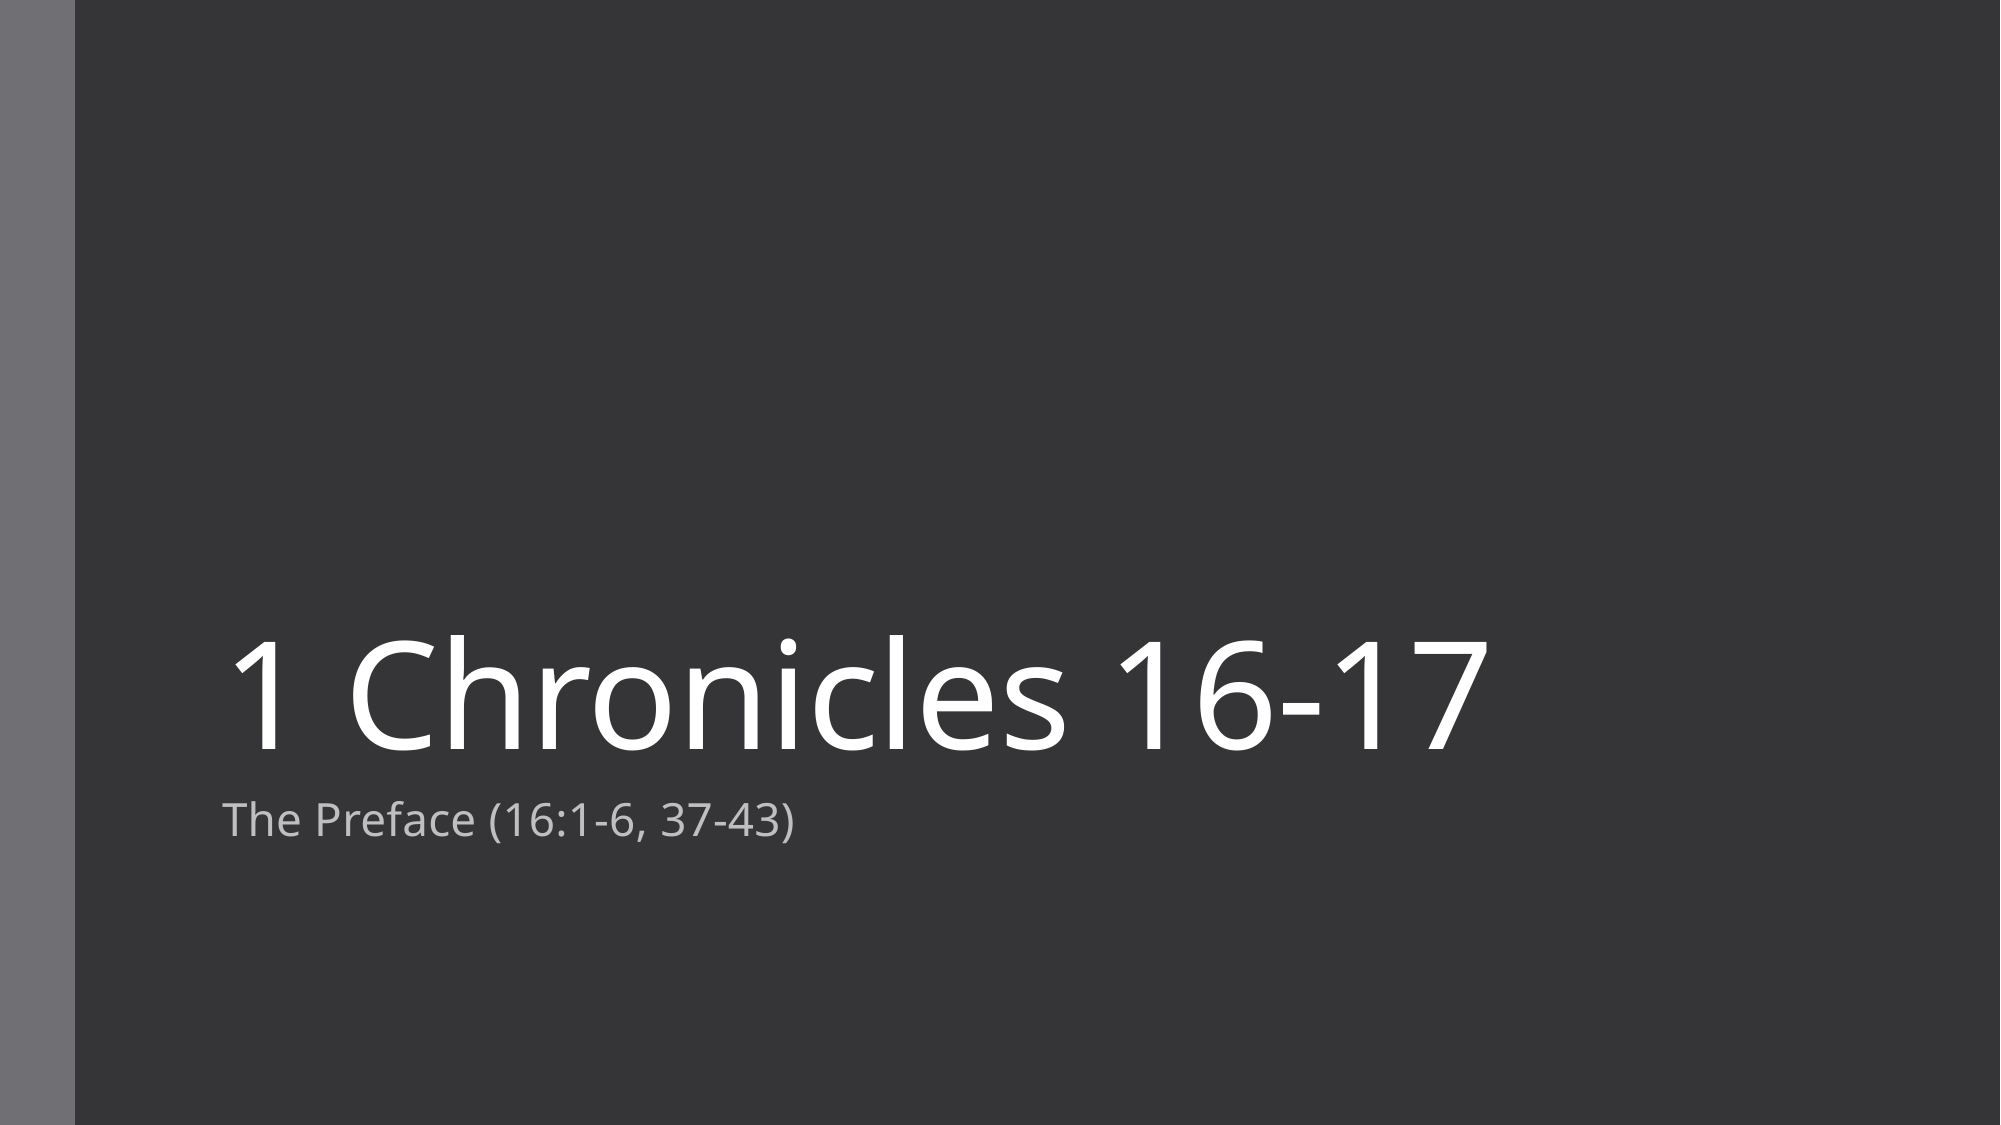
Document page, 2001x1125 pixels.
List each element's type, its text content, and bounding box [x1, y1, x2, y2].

title 1 Chronicles 16-17 [206, 124, 1752, 787]
subtitle The Preface (16:1-6, 37-43) [206, 787, 1752, 1066]
